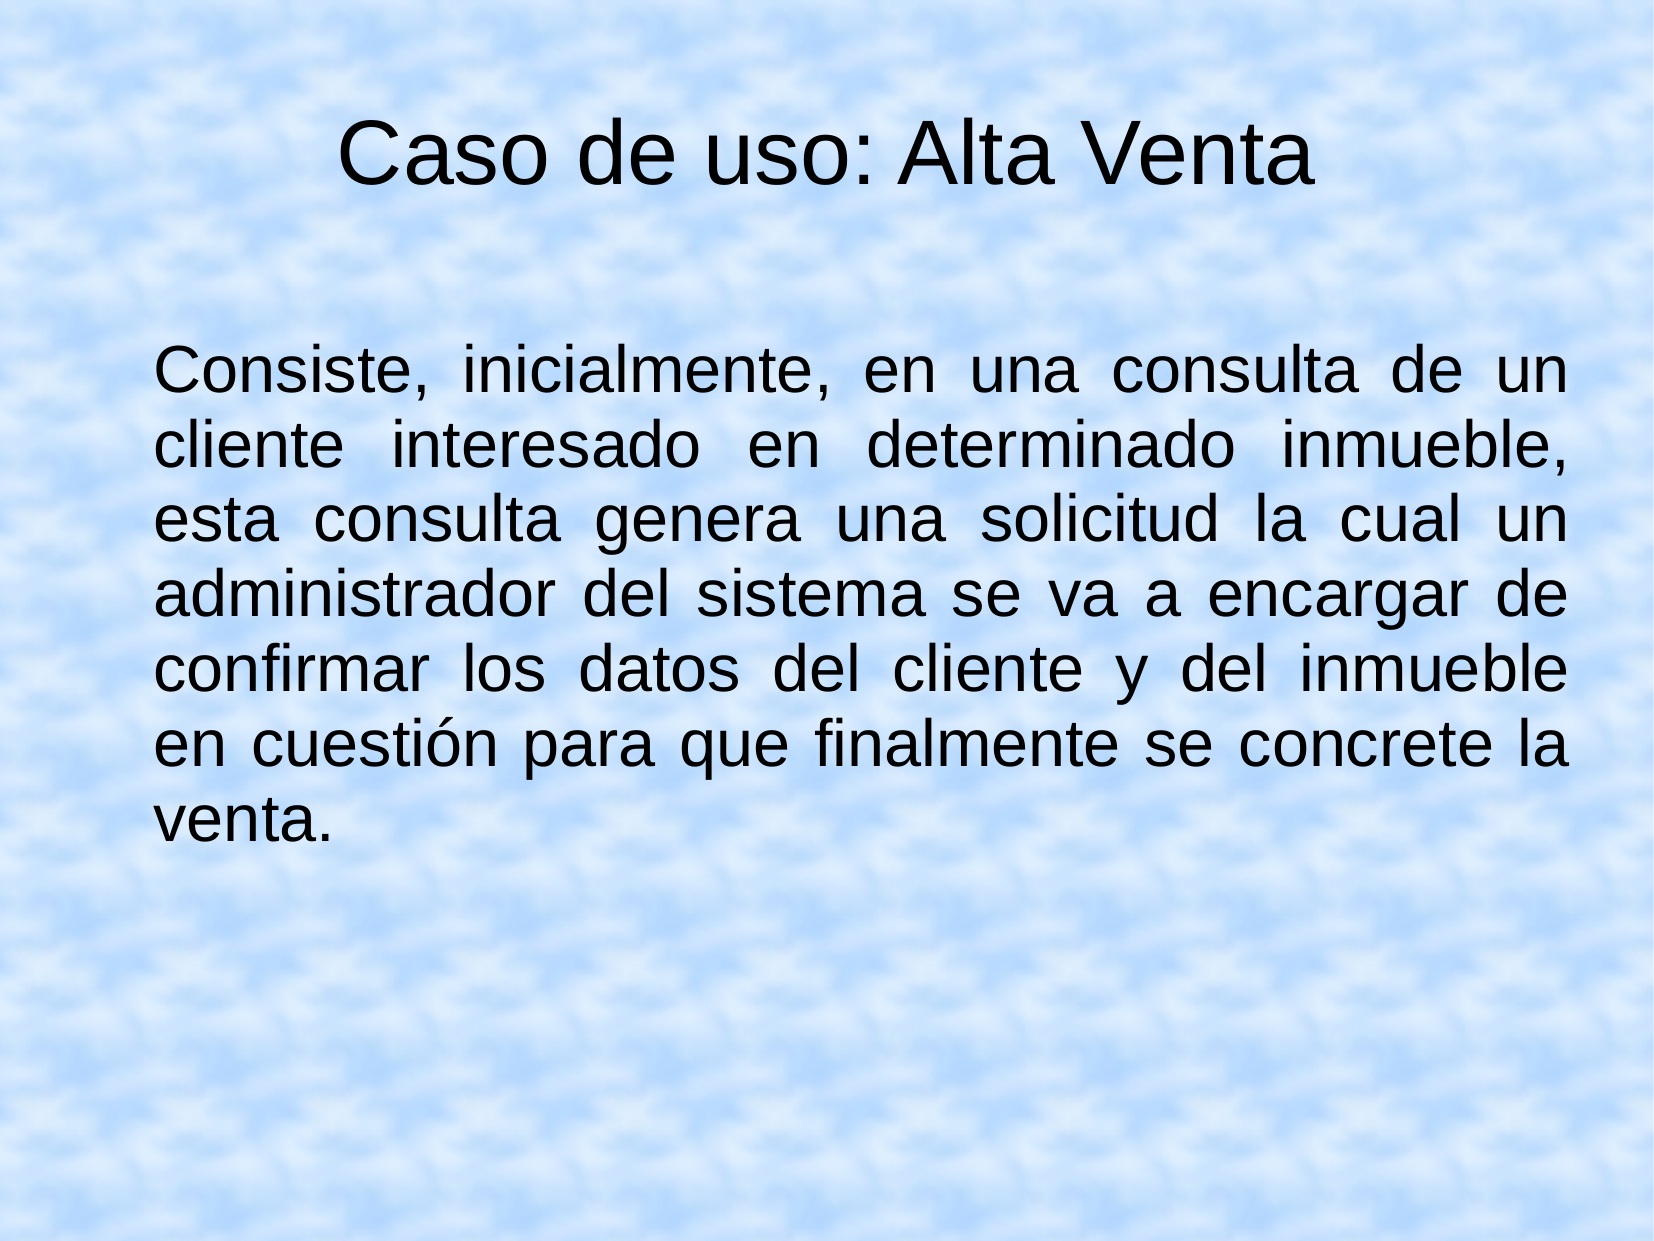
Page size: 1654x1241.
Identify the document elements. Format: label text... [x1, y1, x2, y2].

picture [0, 0, 1654, 1241]
list Consiste, inicialmente, en una consulta de un cliente interesado en determinado inmueble, esta consulta genera una solicitud la cual un administrador del sistema se va a encargar de confirmar los datos del cliente y del inmueble en cuestión para que finalmente se concrete la venta. [82, 331, 1571, 1052]
title Caso de uso: Alta Venta [82, 49, 1571, 257]
